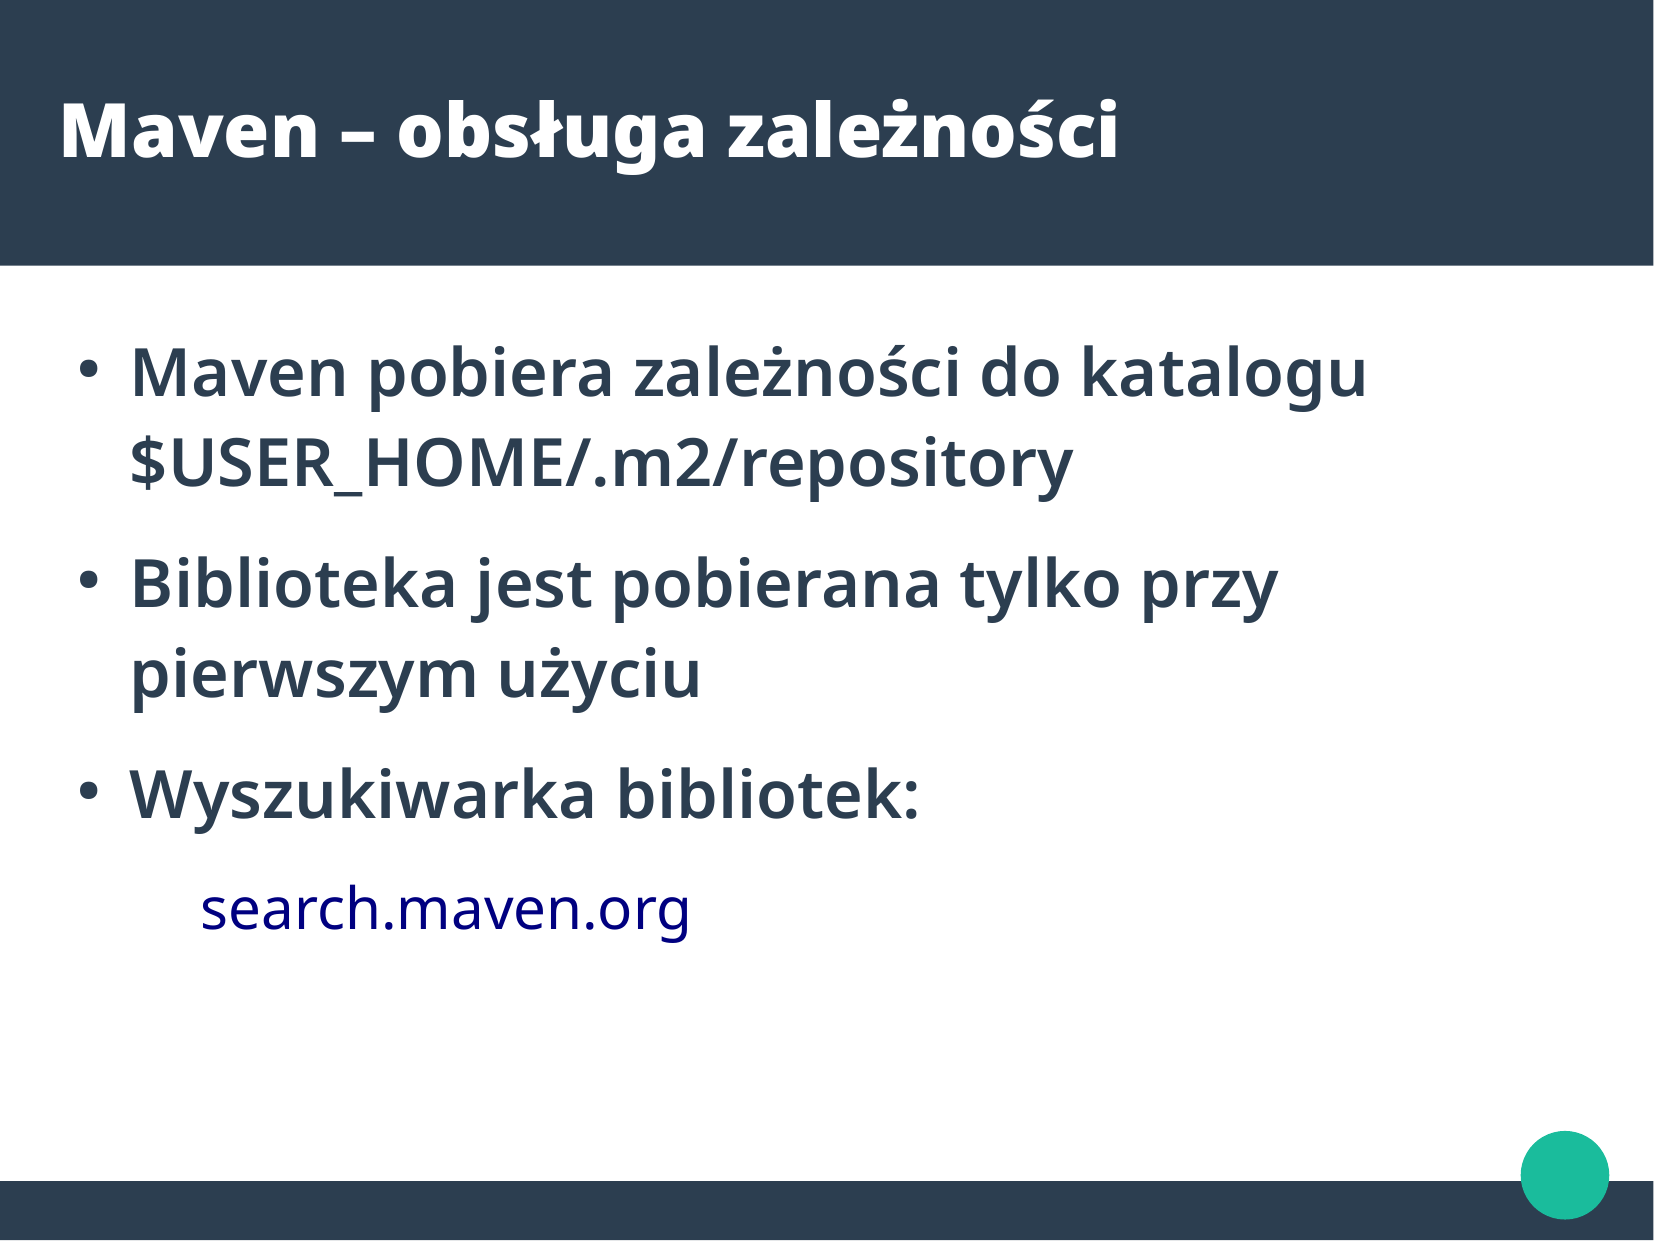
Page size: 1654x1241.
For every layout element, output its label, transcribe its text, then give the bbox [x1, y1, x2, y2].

title Maven – obsługa zależności [59, 49, 1595, 207]
list Maven pobiera zależności do katalogu $USER_HOME/.m2/repository Biblioteka jest pobierana tylko przy pierwszym użyciu Wyszukiwarka bibliotek: search.maven.org [59, 324, 1595, 1152]
